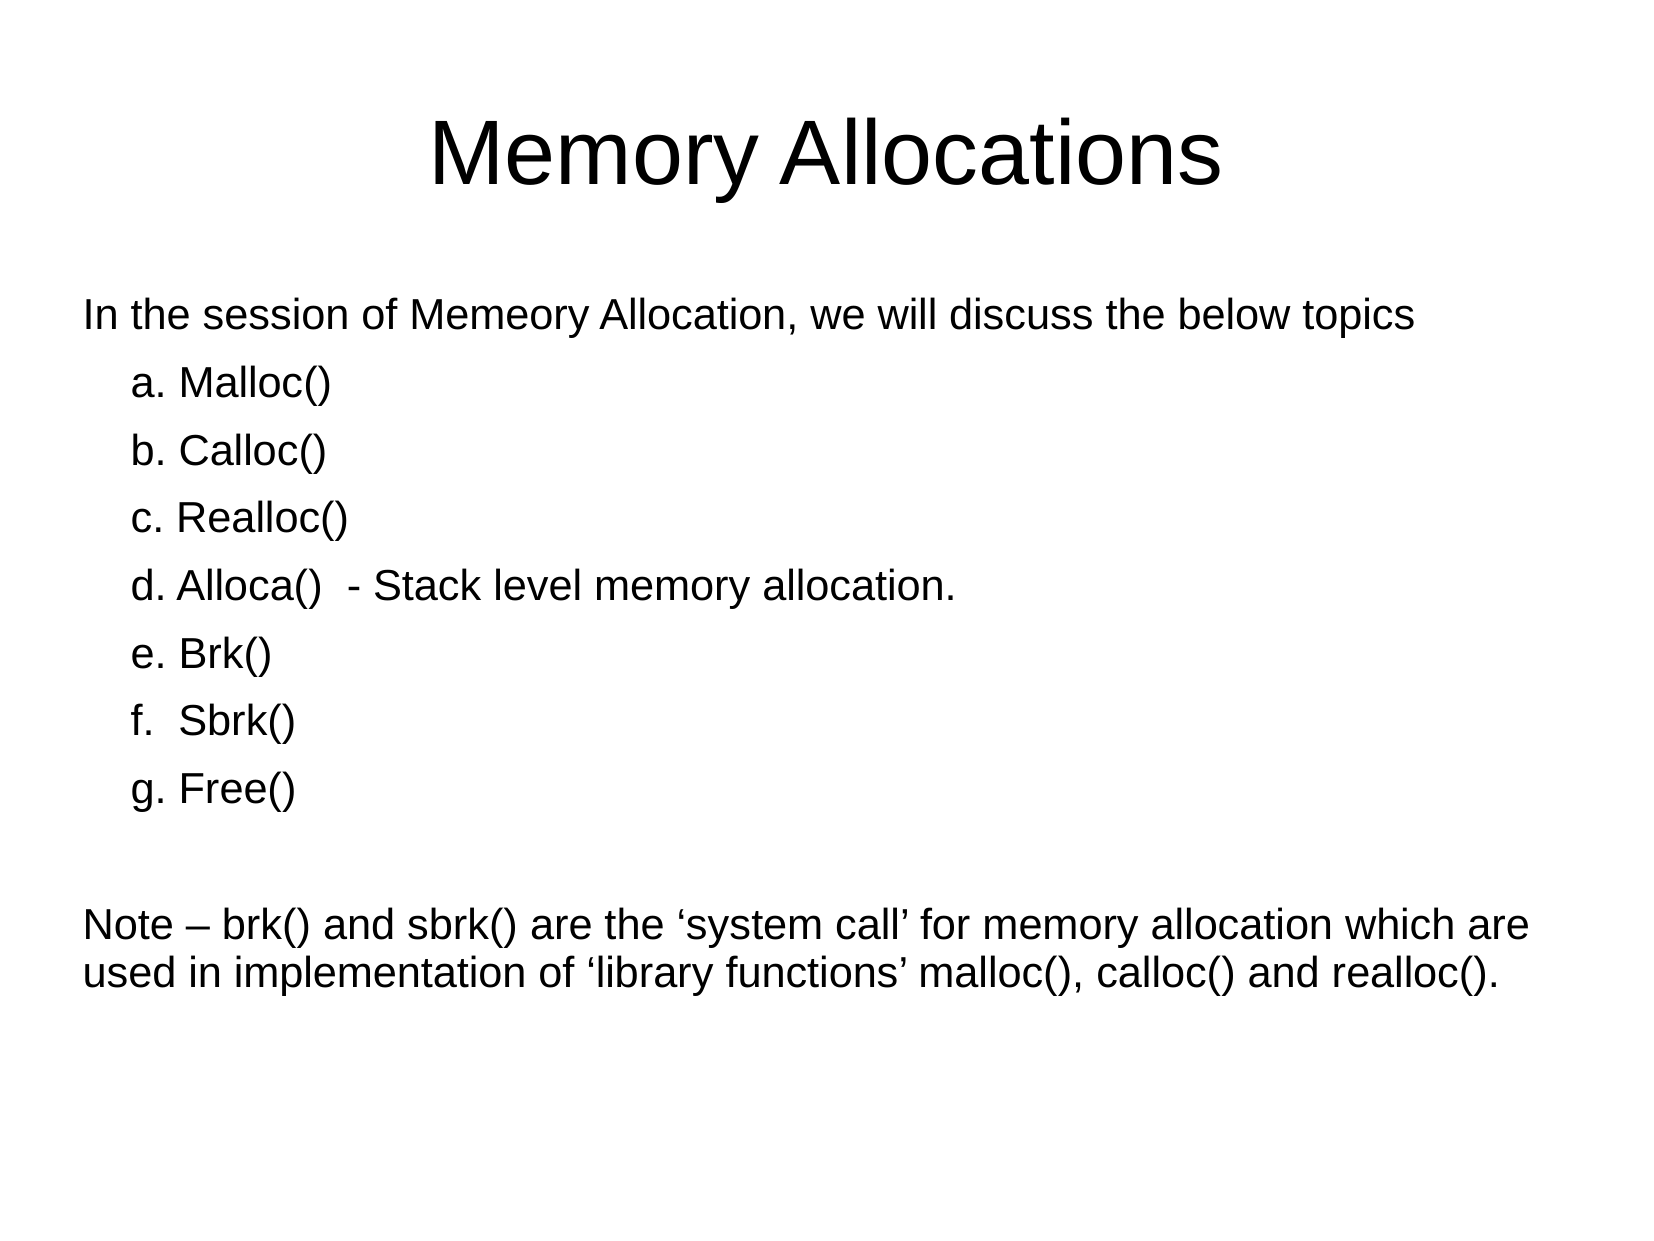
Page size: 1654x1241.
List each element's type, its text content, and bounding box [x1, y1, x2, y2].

list In the session of Memeory Allocation, we will discuss the below topics a. Malloc() b. Calloc() c. Realloc() d. Alloca() - Stack level memory allocation. e. Brk() f. Sbrk() g. Free() Note – brk() and sbrk() are the ‘system call’ for memory allocation which are used in implementation of ‘library functions’ malloc(), calloc() and realloc(). [82, 290, 1571, 1010]
title Memory Allocations [82, 49, 1571, 257]
